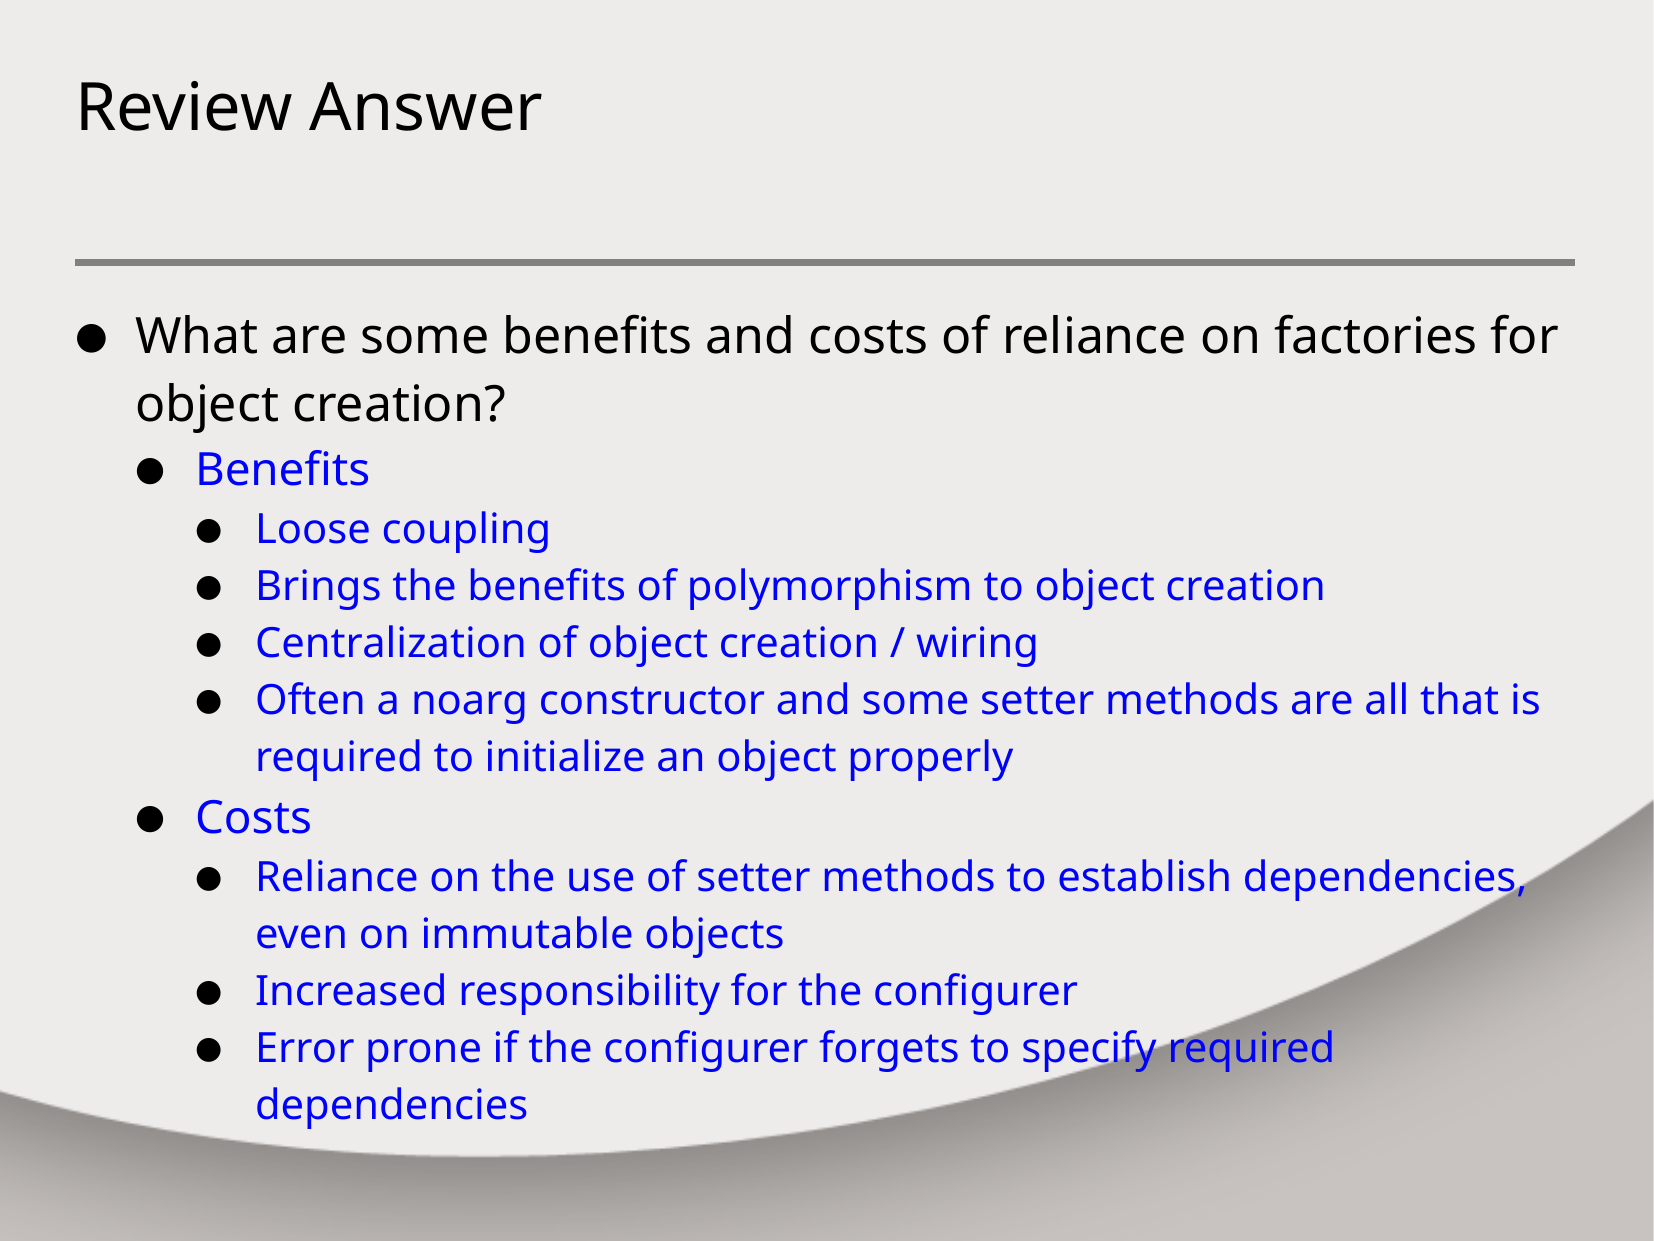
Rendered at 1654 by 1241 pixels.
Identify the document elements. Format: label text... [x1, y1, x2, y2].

list What are some benefits and costs of reliance on factories for object creation? Benefits Loose coupling Brings the benefits of polymorphism to object creation Centralization of object creation / wiring Often a noarg constructor and some setter methods are all that is required to initialize an object properly Costs Reliance on the use of setter methods to establish dependencies, even on immutable objects Increased responsibility for the configurer Error prone if the configurer forgets to specify required dependencies [75, 300, 1576, 1163]
picture [0, 0, 1654, 1241]
title Review Answer [75, 75, 1576, 226]
